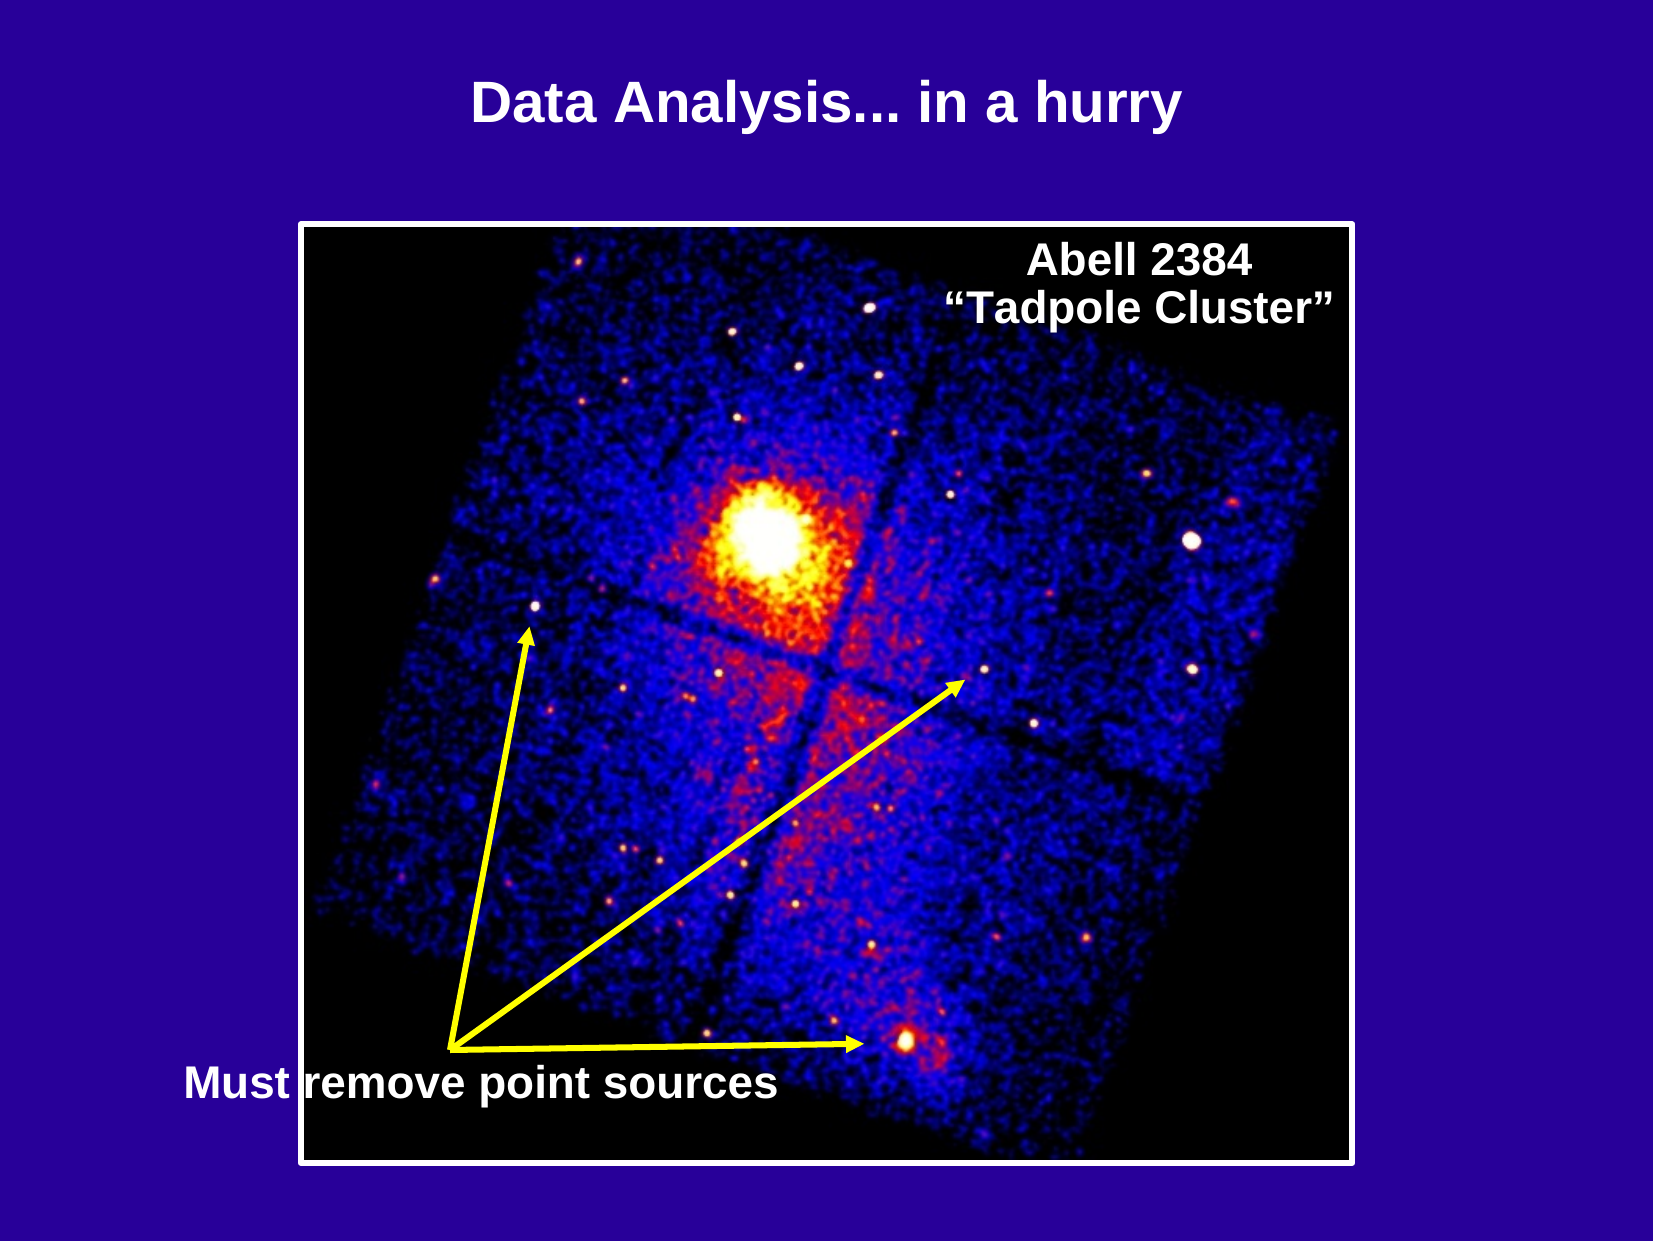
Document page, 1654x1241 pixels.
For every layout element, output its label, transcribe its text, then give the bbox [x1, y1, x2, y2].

picture [303, 227, 1350, 1160]
text_box Must remove point sources [190, 1050, 772, 1133]
text_box Abell 2384 “Tadpole Cluster” [929, 227, 1350, 351]
text_box Data Analysis... in a hurry [452, 64, 1201, 151]
